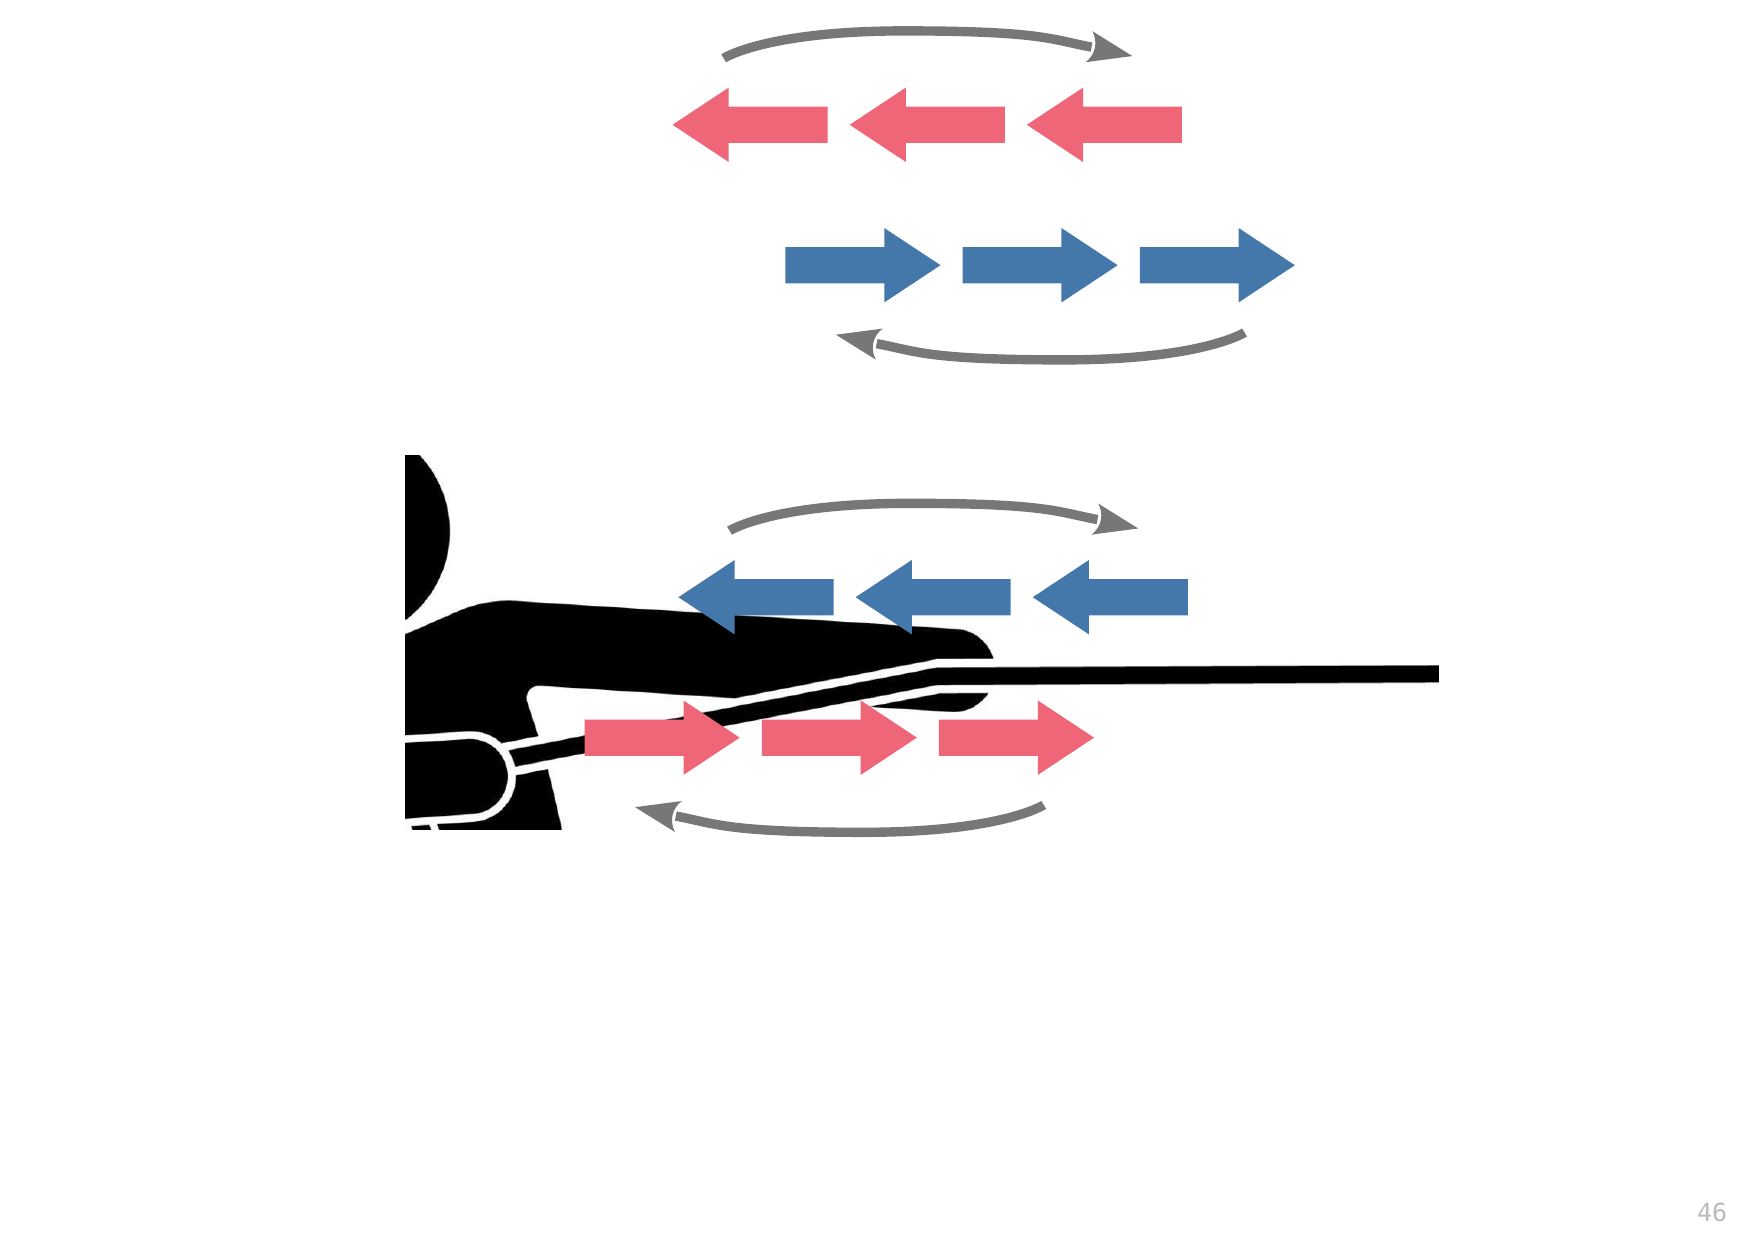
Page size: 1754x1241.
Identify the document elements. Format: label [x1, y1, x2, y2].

text_box [938, 700, 1095, 775]
text_box [962, 228, 1118, 303]
text_box [855, 560, 1011, 635]
text_box [1139, 228, 1295, 303]
text_box [672, 87, 828, 162]
text_box [785, 228, 941, 303]
text_box [1032, 560, 1188, 635]
text_box [584, 700, 740, 775]
text_box [849, 87, 1005, 162]
text_box [1026, 87, 1182, 162]
picture [405, 455, 1439, 830]
text_box [678, 560, 834, 635]
text_box [761, 700, 917, 775]
